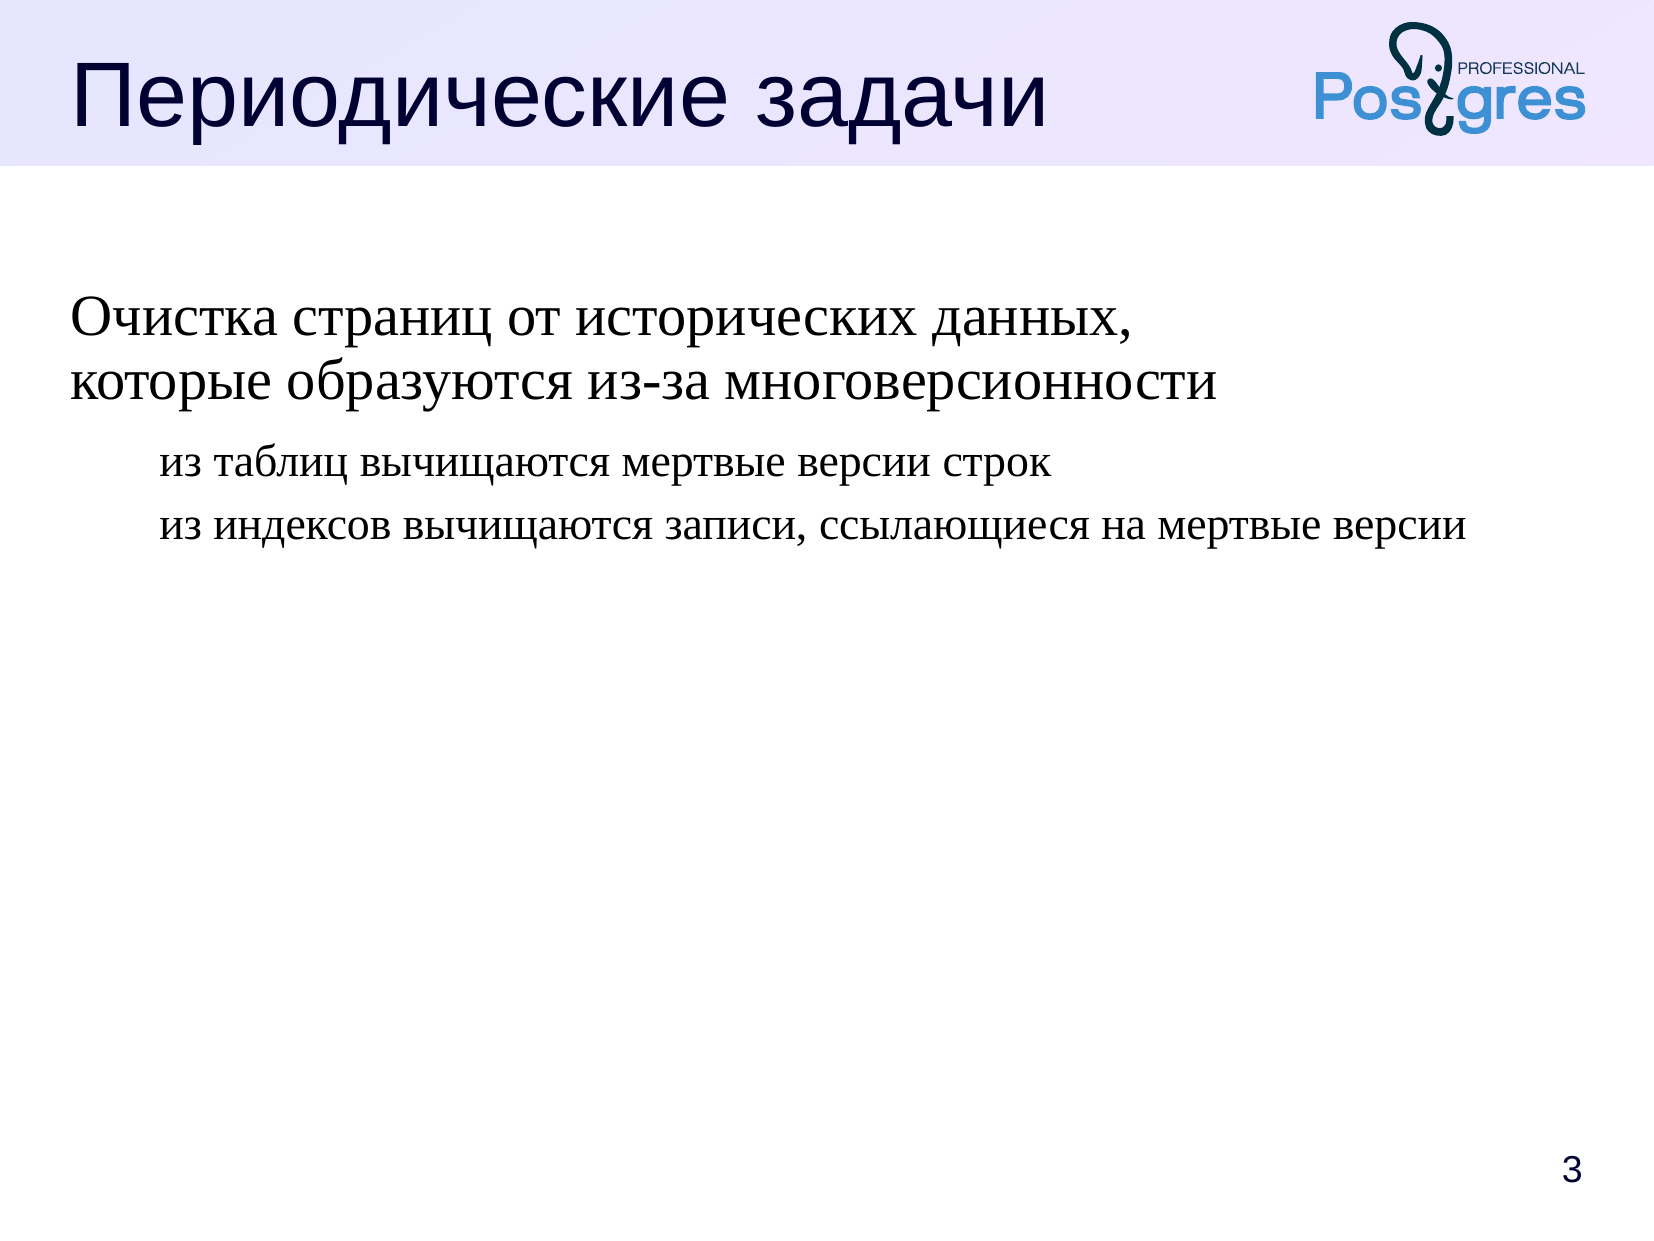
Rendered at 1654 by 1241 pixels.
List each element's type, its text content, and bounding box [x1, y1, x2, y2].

title Периодические задачи [70, 43, 1241, 147]
list Очистка страниц от исторических данных, которые образуются из-за многоверсионности из таблиц вычищаются мертвые версии строк из индексов вычищаются записи, ссылающиеся на мертвые версии [70, 283, 1583, 1134]
